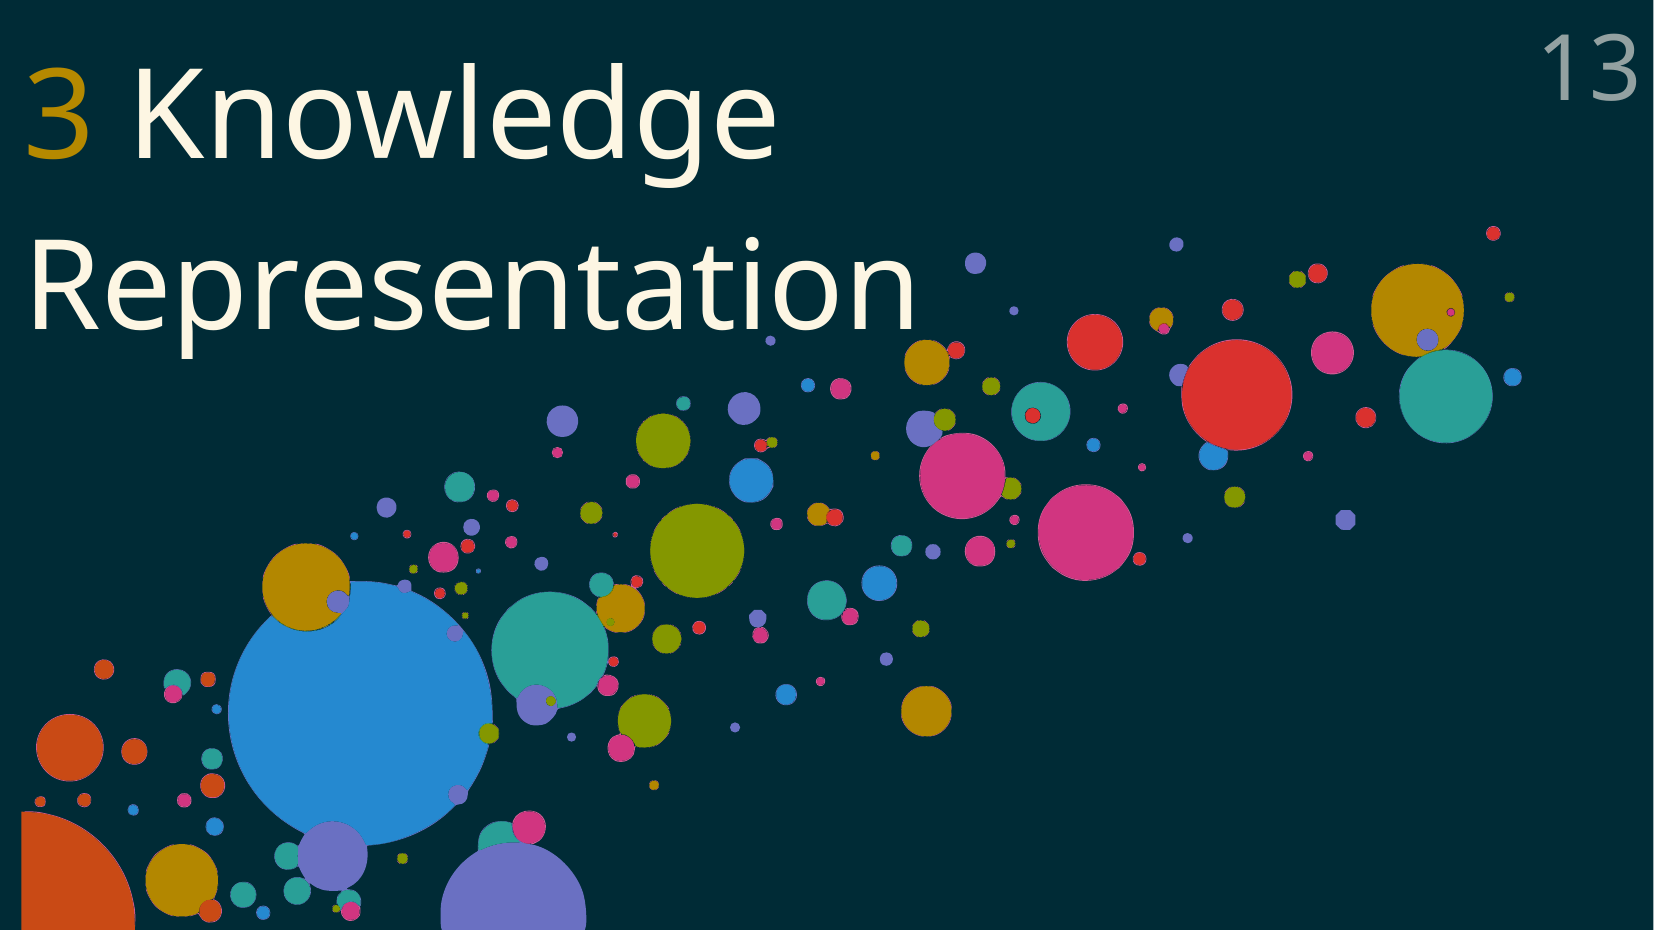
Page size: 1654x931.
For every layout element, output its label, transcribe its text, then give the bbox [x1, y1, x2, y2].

picture [1308, 264, 1327, 283]
picture [35, 797, 45, 806]
picture [1150, 308, 1173, 334]
picture [1222, 300, 1243, 320]
picture [435, 261, 492, 330]
picture [509, 261, 565, 328]
picture [37, 715, 103, 781]
picture [182, 261, 240, 358]
picture [507, 500, 518, 511]
picture [403, 531, 411, 538]
picture [445, 472, 474, 502]
picture [872, 452, 879, 459]
picture [1010, 516, 1019, 524]
picture [776, 685, 796, 705]
picture [881, 653, 892, 665]
picture [817, 678, 824, 685]
picture [693, 622, 705, 634]
picture [746, 237, 758, 250]
picture [775, 261, 836, 330]
picture [492, 573, 644, 725]
title 3 Knowledge Representation [23, 25, 1512, 200]
picture [731, 723, 739, 731]
picture [626, 475, 639, 488]
picture [808, 503, 843, 526]
picture [461, 540, 475, 553]
picture [862, 566, 897, 600]
picture [1118, 404, 1127, 413]
picture [581, 502, 602, 523]
picture [1304, 452, 1312, 461]
picture [441, 811, 586, 931]
picture [178, 794, 191, 807]
picture [1372, 264, 1492, 443]
picture [905, 340, 965, 385]
picture [608, 695, 671, 761]
picture [568, 733, 575, 741]
picture [730, 459, 773, 502]
picture [506, 537, 517, 548]
picture [653, 625, 681, 653]
picture [913, 621, 929, 636]
picture [1010, 307, 1018, 314]
picture [488, 490, 498, 501]
picture [1007, 540, 1015, 548]
picture [1087, 439, 1100, 451]
picture [464, 520, 479, 535]
picture [771, 519, 782, 529]
picture [1290, 272, 1305, 287]
picture [1133, 553, 1146, 565]
picture [627, 261, 680, 330]
picture [808, 581, 858, 625]
picture [1504, 369, 1521, 386]
picture [206, 818, 223, 835]
picture [201, 672, 215, 686]
picture [677, 397, 690, 410]
picture [926, 545, 940, 559]
picture [231, 882, 256, 907]
picture [694, 247, 733, 330]
picture [305, 261, 362, 330]
picture [983, 378, 1000, 395]
picture [1170, 340, 1292, 470]
picture [965, 536, 995, 566]
picture [802, 379, 814, 392]
picture [1183, 534, 1192, 542]
picture [535, 558, 548, 570]
picture [429, 542, 458, 572]
picture [36, 240, 97, 328]
picture [892, 536, 912, 556]
picture [553, 448, 562, 457]
picture [375, 261, 422, 330]
picture [129, 805, 138, 815]
picture [435, 588, 445, 598]
picture [1139, 464, 1145, 471]
picture [831, 379, 851, 399]
picture [1170, 238, 1183, 251]
picture [579, 247, 618, 330]
picture [1225, 487, 1245, 507]
picture [377, 498, 396, 517]
picture [750, 610, 768, 643]
picture [146, 845, 221, 922]
picture [1505, 293, 1514, 301]
picture [650, 781, 658, 790]
picture [259, 261, 297, 328]
picture [410, 565, 417, 573]
picture [1038, 485, 1133, 580]
picture [728, 393, 760, 424]
picture [747, 263, 757, 328]
picture [22, 812, 135, 931]
picture [122, 739, 147, 764]
picture [1356, 408, 1376, 428]
picture [1336, 511, 1355, 529]
picture [95, 660, 114, 679]
picture [229, 544, 499, 920]
picture [202, 749, 222, 769]
picture [201, 774, 225, 797]
picture [1487, 227, 1500, 240]
picture [1067, 315, 1123, 370]
picture [755, 438, 777, 452]
picture [78, 794, 91, 807]
picture [164, 670, 190, 703]
picture [966, 253, 986, 273]
picture [212, 705, 221, 713]
picture [907, 409, 1021, 519]
picture [1012, 383, 1070, 440]
picture [651, 504, 744, 597]
picture [637, 414, 690, 468]
picture [398, 854, 407, 863]
picture [766, 337, 775, 345]
picture [108, 261, 165, 330]
picture [1312, 332, 1353, 374]
picture [547, 406, 578, 436]
picture [455, 582, 467, 594]
picture [855, 261, 911, 328]
picture [257, 906, 270, 919]
picture [902, 687, 951, 736]
